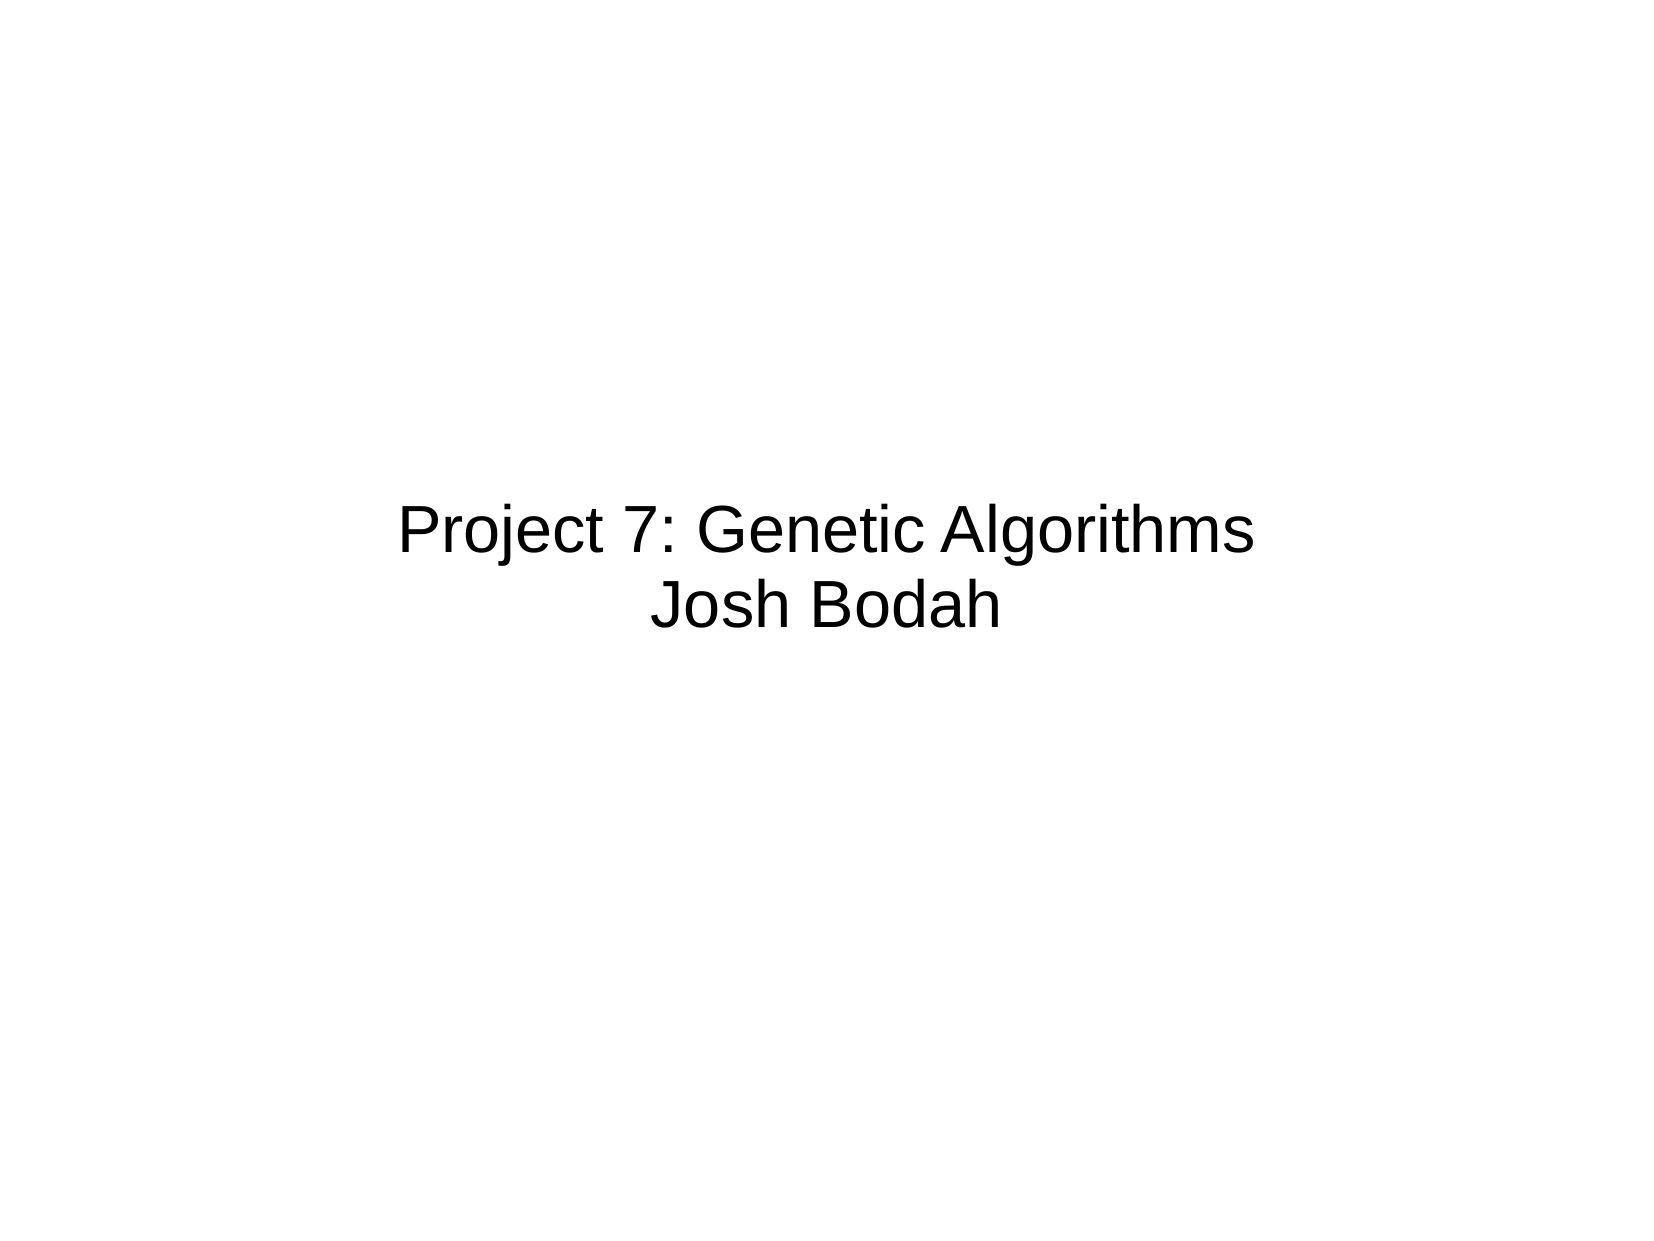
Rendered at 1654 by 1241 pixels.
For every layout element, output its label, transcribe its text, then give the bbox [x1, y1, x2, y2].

subtitle Project 7: Genetic Algorithms Josh Bodah [82, 49, 1571, 1010]
